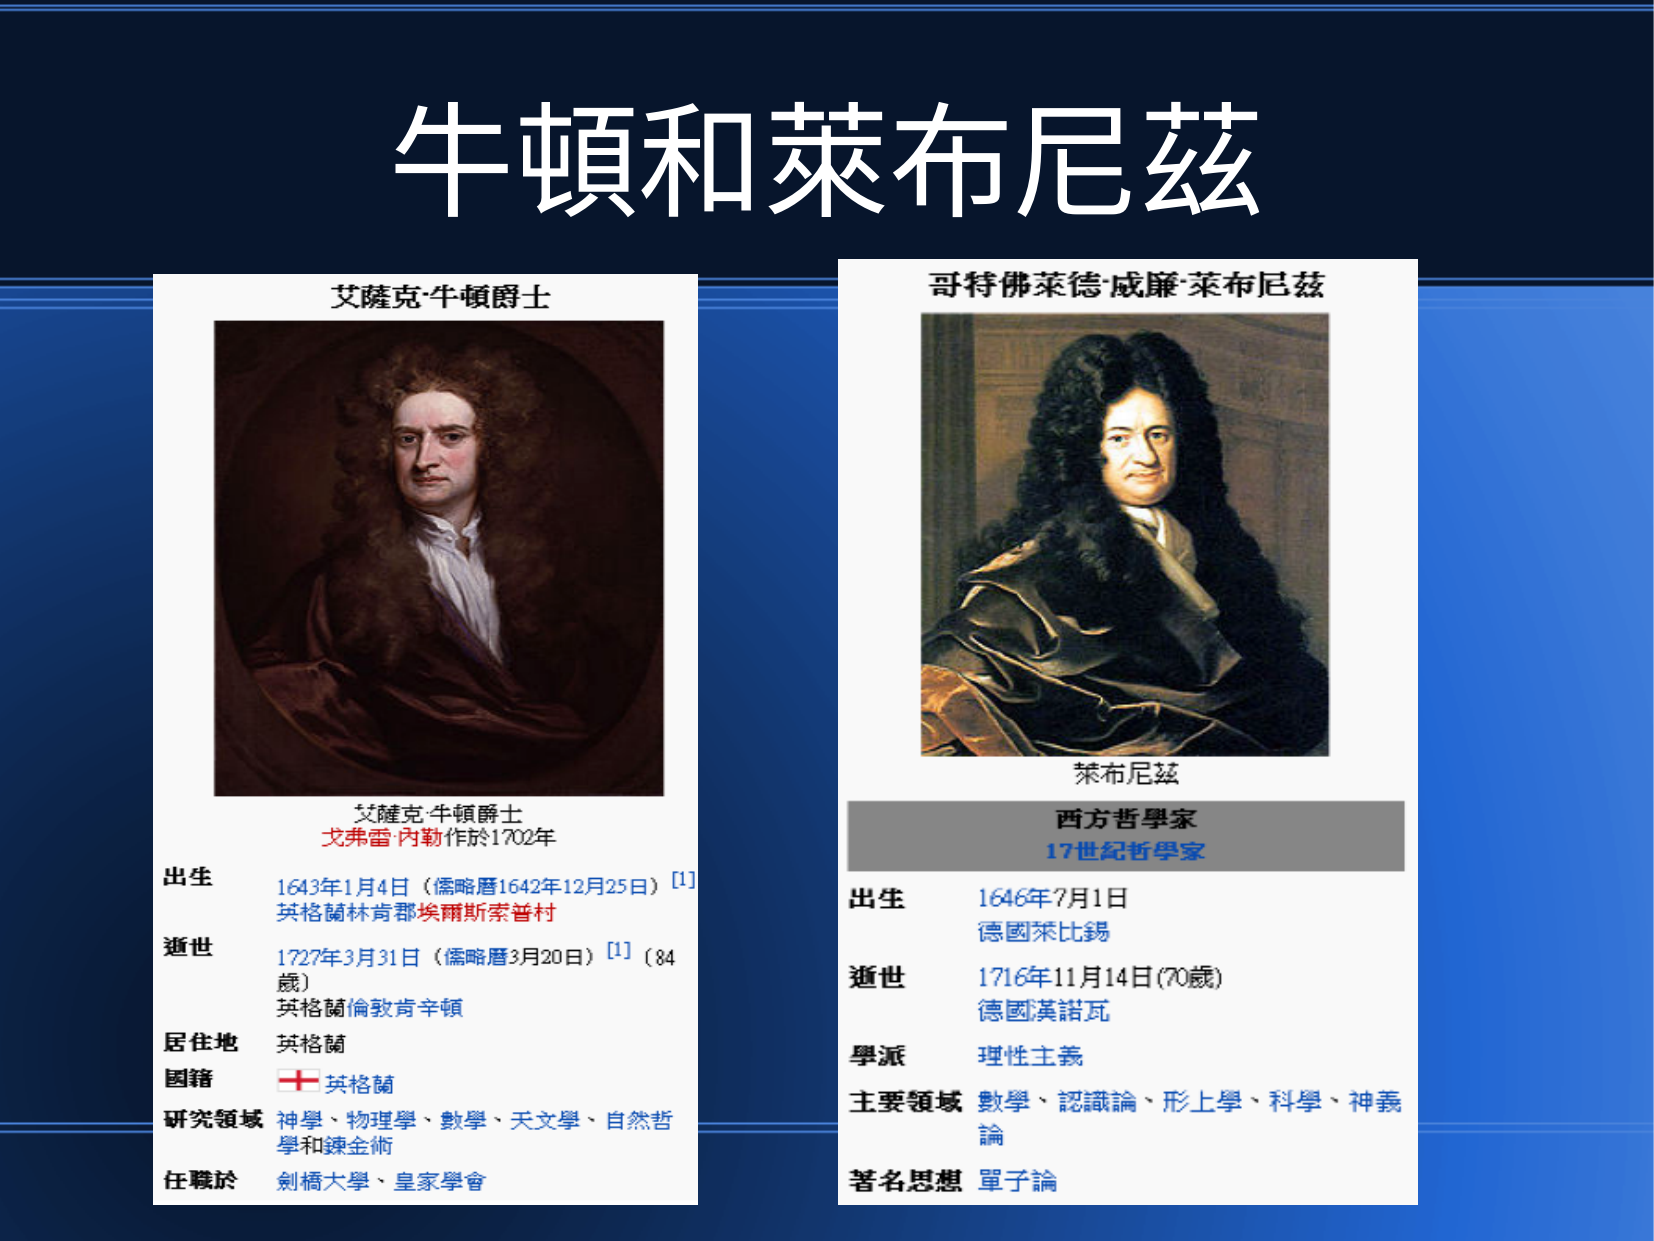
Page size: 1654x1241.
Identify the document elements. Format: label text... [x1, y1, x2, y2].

title 牛頓和萊布尼茲 [82, 49, 1571, 257]
picture [0, 0, 1654, 1241]
